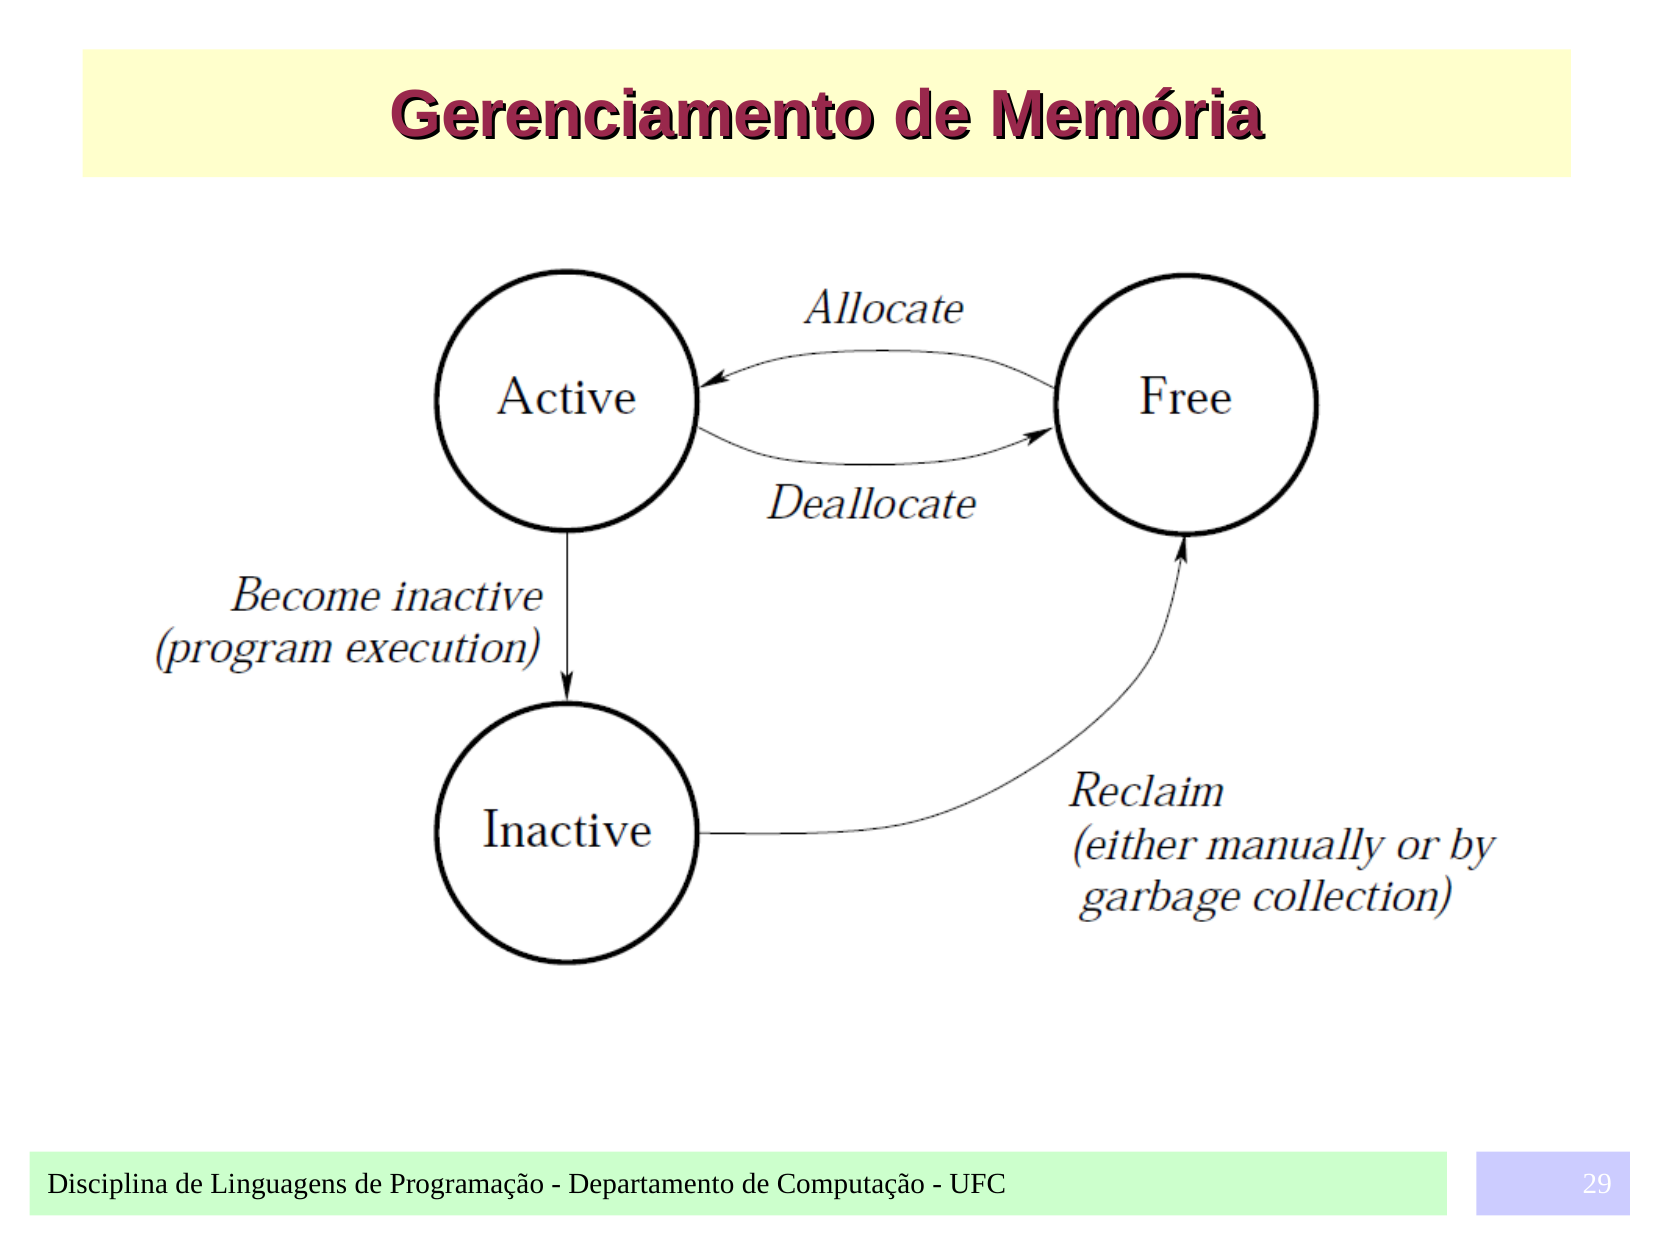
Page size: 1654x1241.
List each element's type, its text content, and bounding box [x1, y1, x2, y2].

title Gerenciamento de Memória [82, 49, 1571, 178]
picture [146, 264, 1505, 972]
